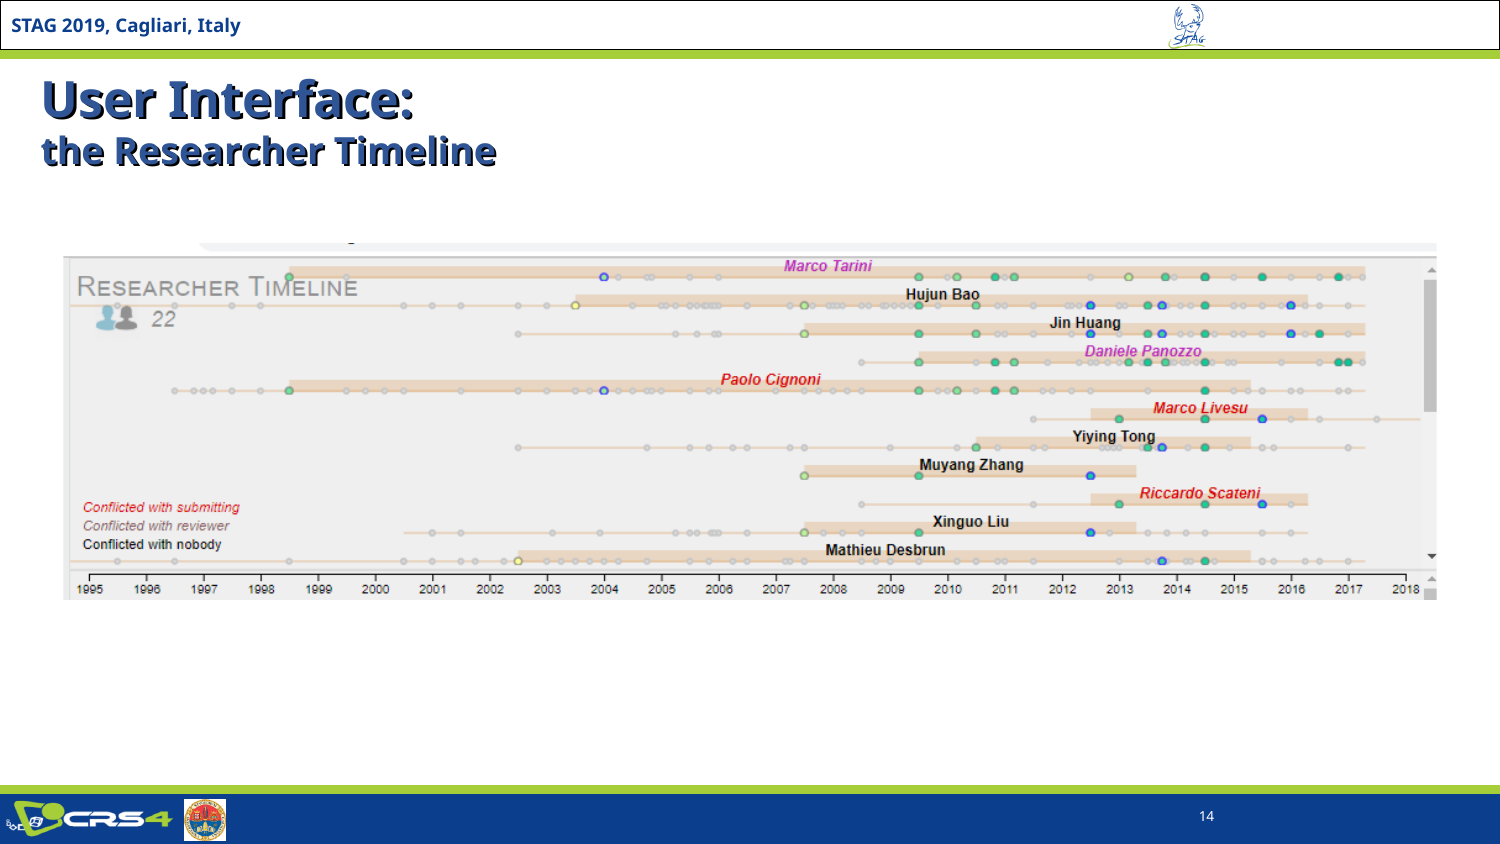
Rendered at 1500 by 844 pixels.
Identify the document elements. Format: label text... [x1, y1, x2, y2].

text_box [650, 366, 1279, 517]
picture [63, 243, 1437, 600]
title User Interface: the Researcher Timeline [29, 58, 1471, 181]
text_box [1187, 802, 1500, 831]
